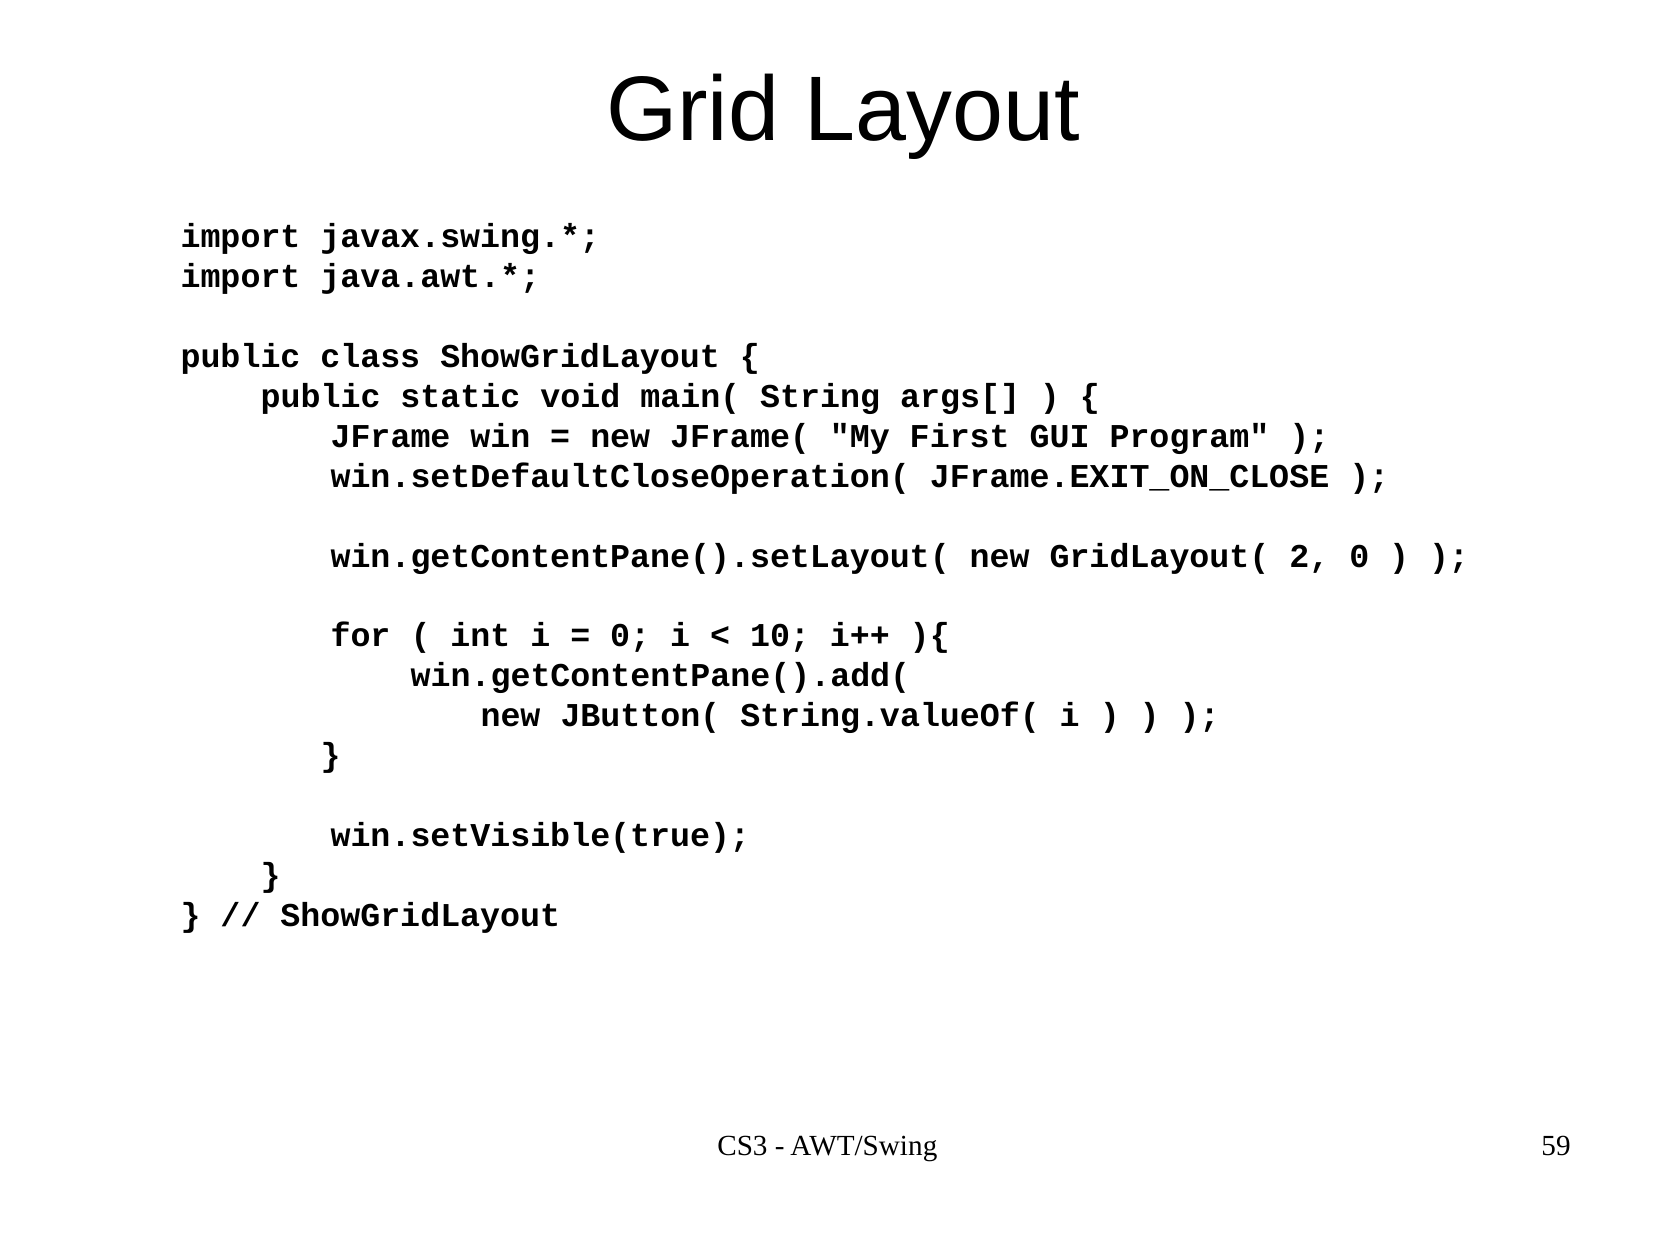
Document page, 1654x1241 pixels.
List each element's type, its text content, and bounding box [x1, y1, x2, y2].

text_box import javax.swing.*; import java.awt.*; public class ShowGridLayout { public static void main( String args[] ) { JFrame win = new JFrame( "My First GUI Program" ); win.setDefaultCloseOperation( JFrame.EXIT_ON_CLOSE ); win.getContentPane().setLayout( new GridLayout( 2, 0 ) ); for ( int i = 0; i < 10; i++ ){ win.getContentPane().add( new JButton( String.valueOf( i ) ) ); } win.setVisible(true); } } // ShowGridLayout [165, 206, 1486, 941]
title Grid Layout [124, 34, 1530, 173]
